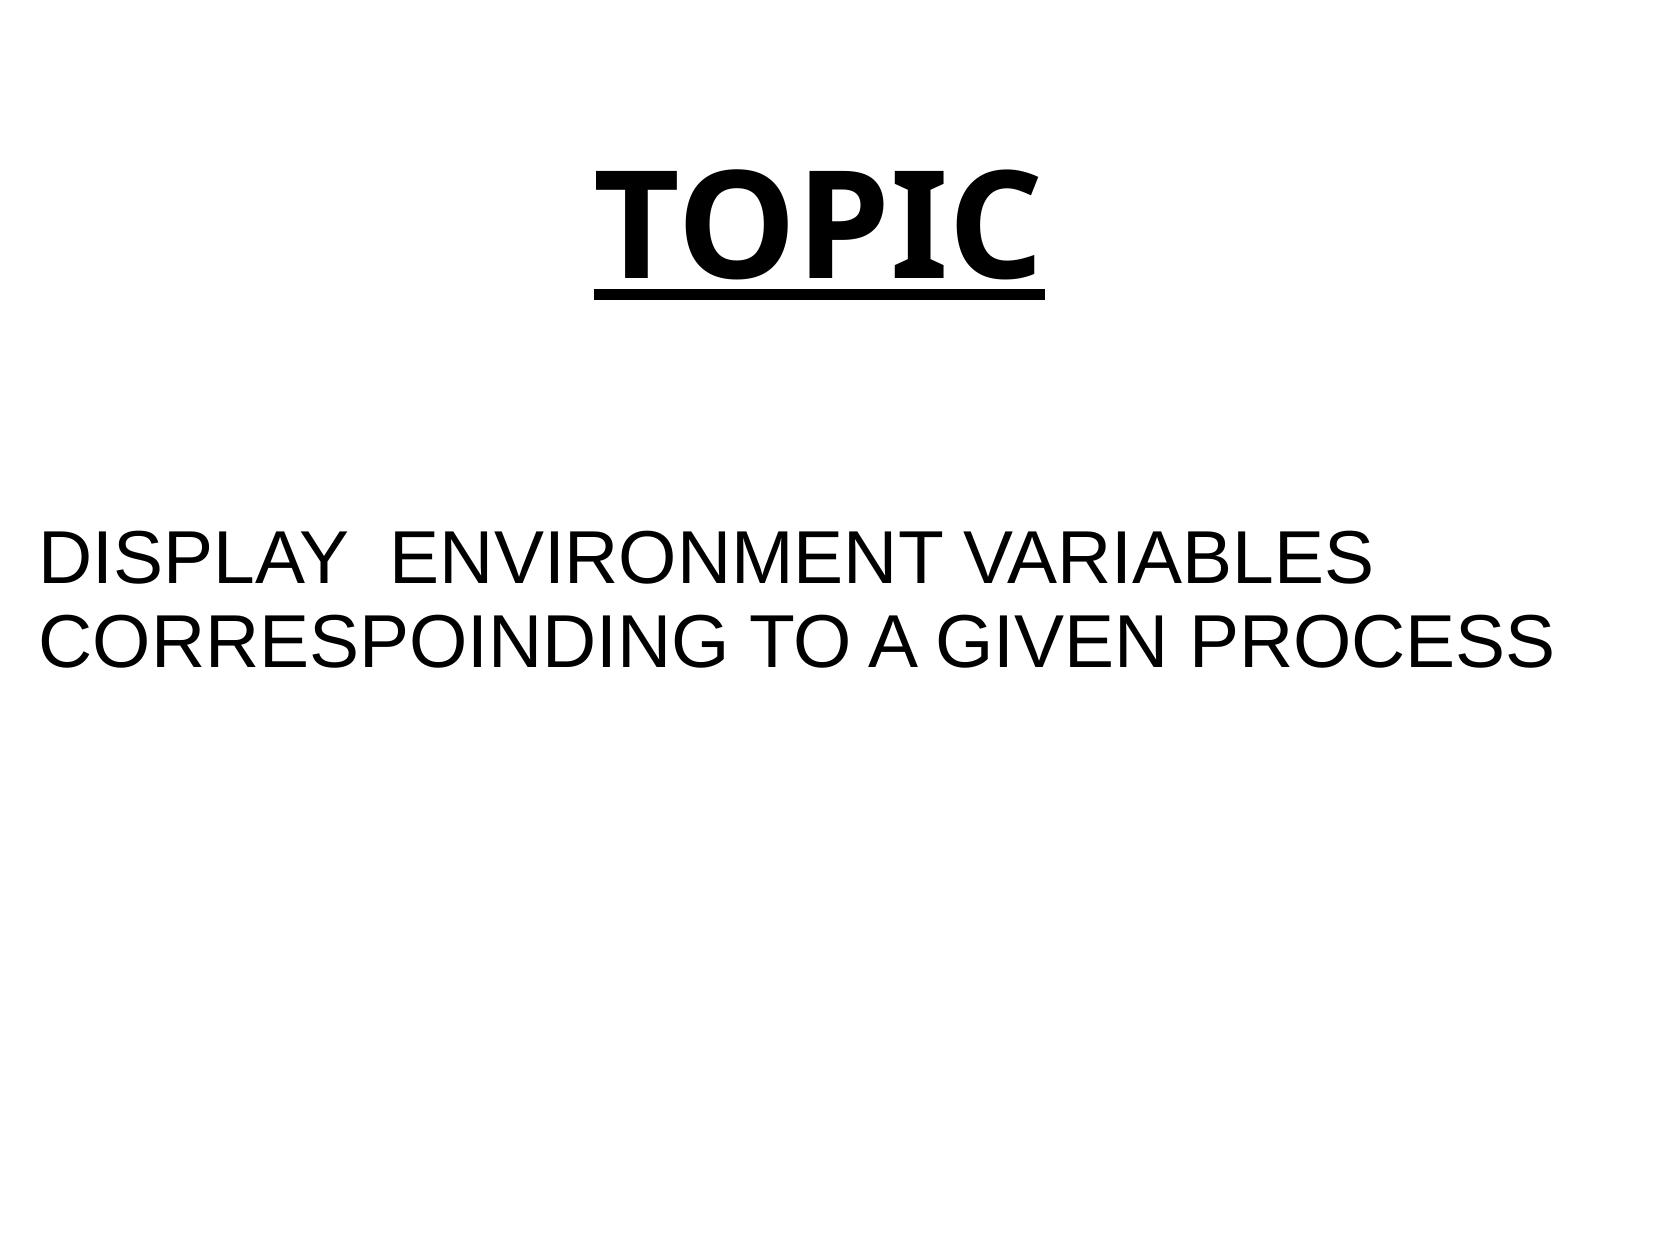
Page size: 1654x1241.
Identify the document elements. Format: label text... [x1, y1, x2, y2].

text_box DISPLAY ENVIRONMENT VARIABLES CORRESPOINDING TO A GIVEN PROCESS [23, 507, 1571, 691]
text_box TOPIC [578, 110, 1227, 386]
